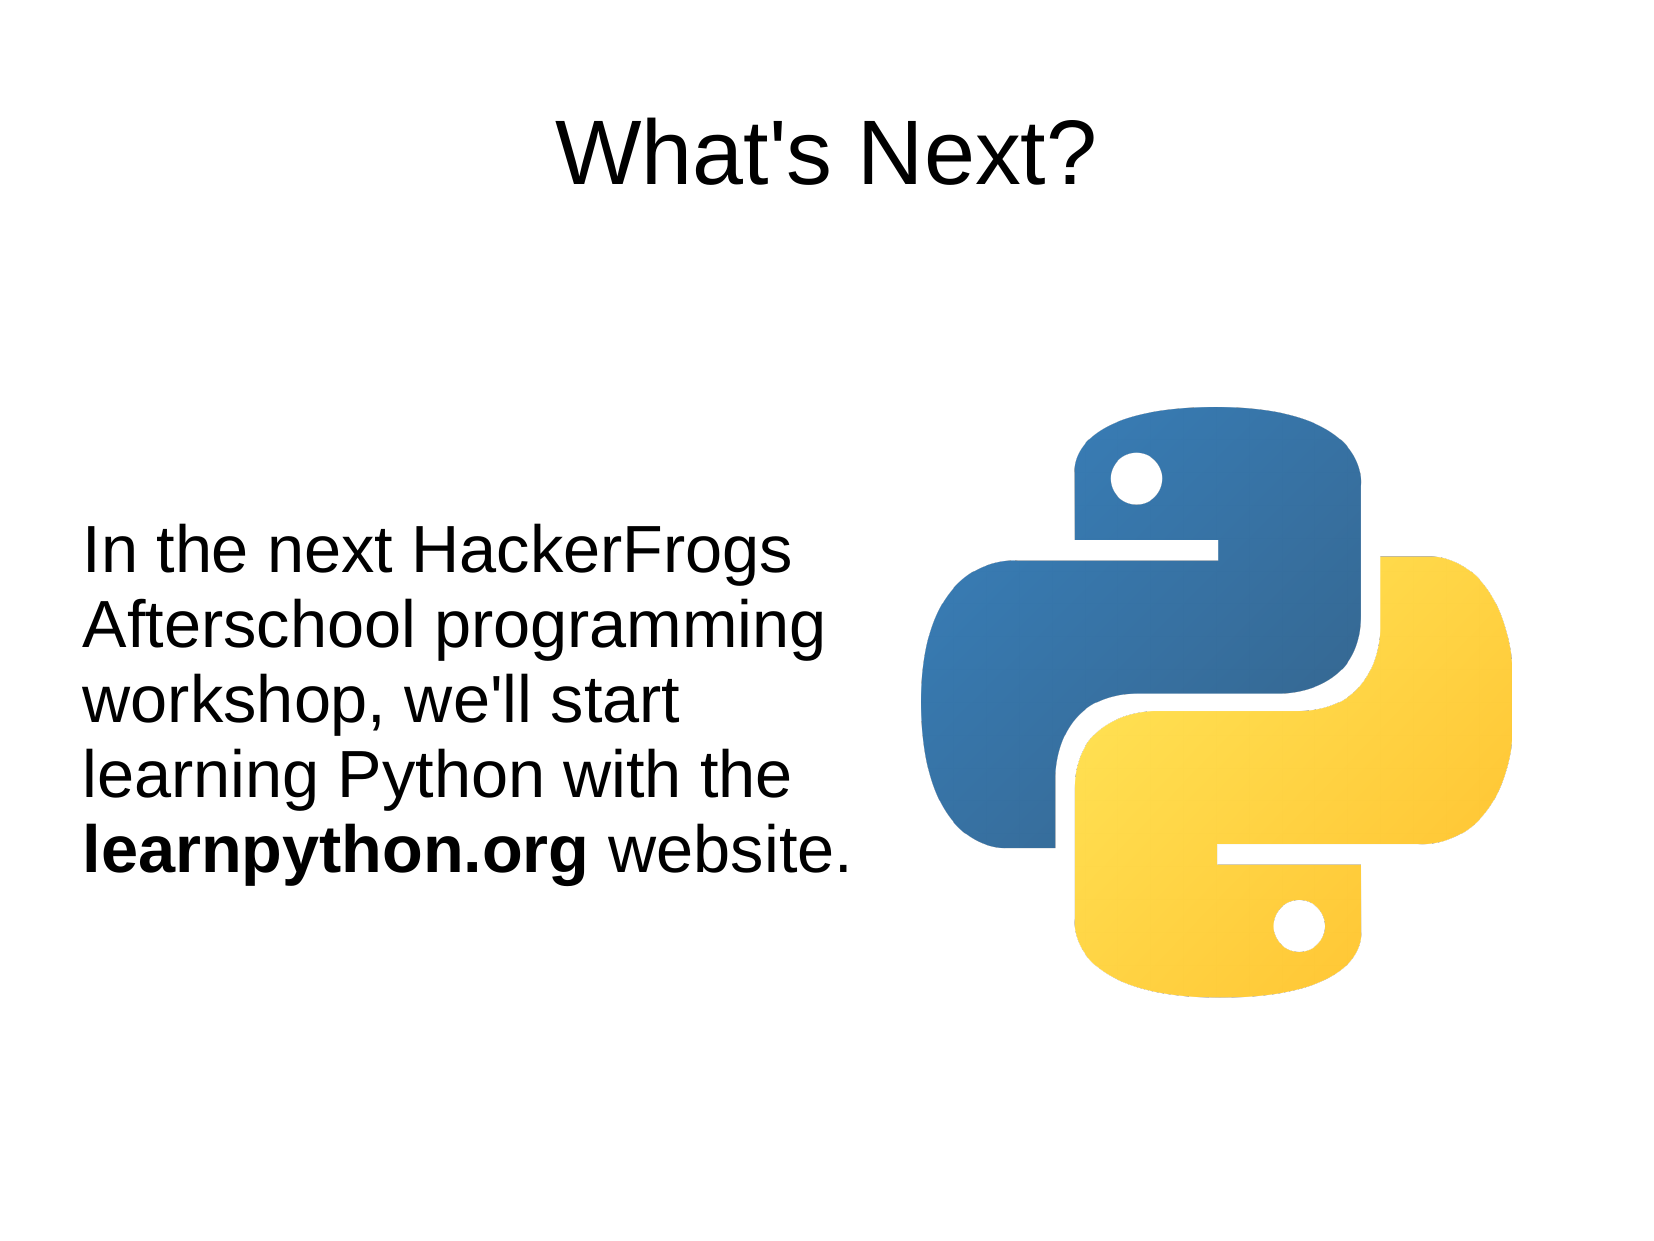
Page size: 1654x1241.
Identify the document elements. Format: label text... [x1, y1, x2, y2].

picture [921, 407, 1512, 999]
title What's Next? [82, 49, 1571, 257]
subtitle In the next HackerFrogs Afterschool programming workshop, we'll start learning Python with the learnpython.org website. [82, 290, 1571, 1109]
